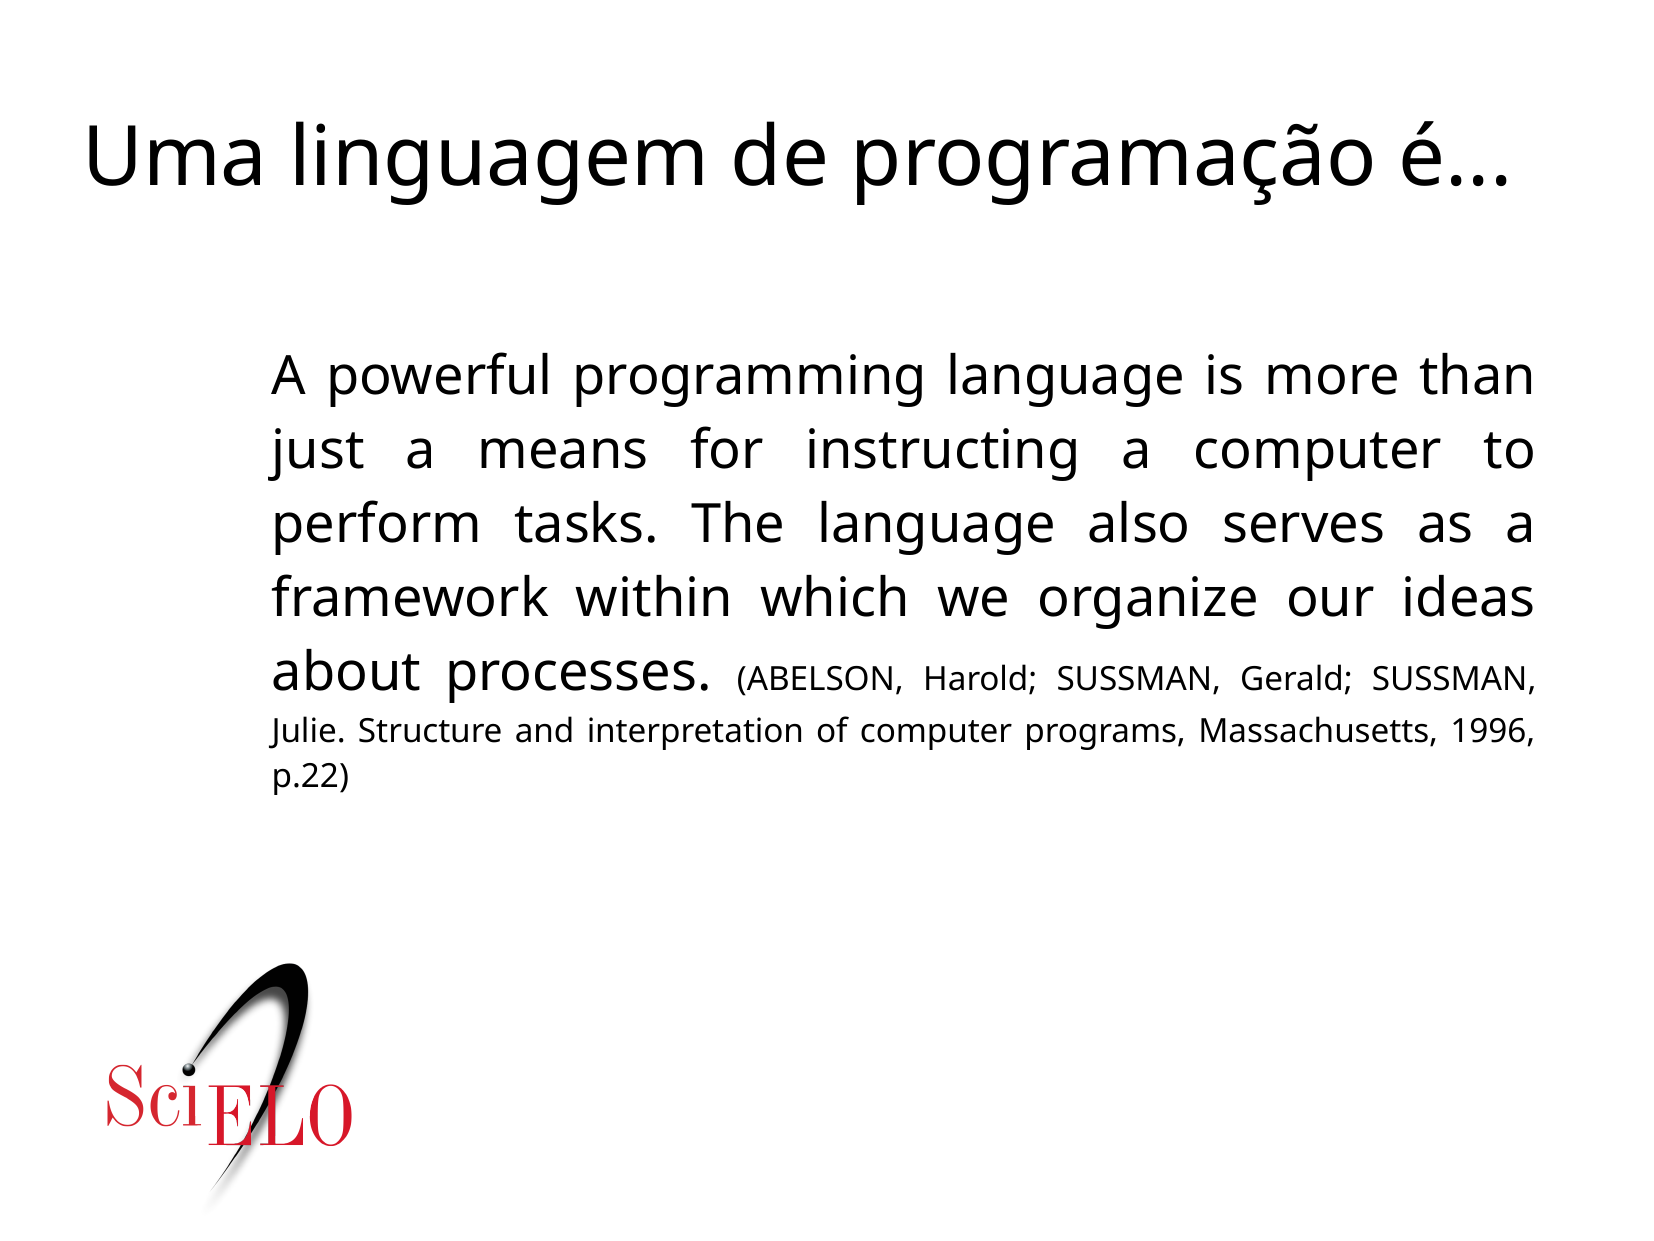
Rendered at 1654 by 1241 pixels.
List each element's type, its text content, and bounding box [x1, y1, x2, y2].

picture [81, 944, 367, 1231]
subtitle A powerful programming language is more than just a means for instructing a computer to perform tasks. The language also serves as a framework within which we organize our ideas about processes. (ABELSON, Harold; SUSSMAN, Gerald; SUSSMAN, Julie. Structure and interpretation of computer programs, Massachusetts, 1996, p.22) [271, 290, 1538, 1010]
title Uma linguagem de programação é... [82, 49, 1571, 257]
